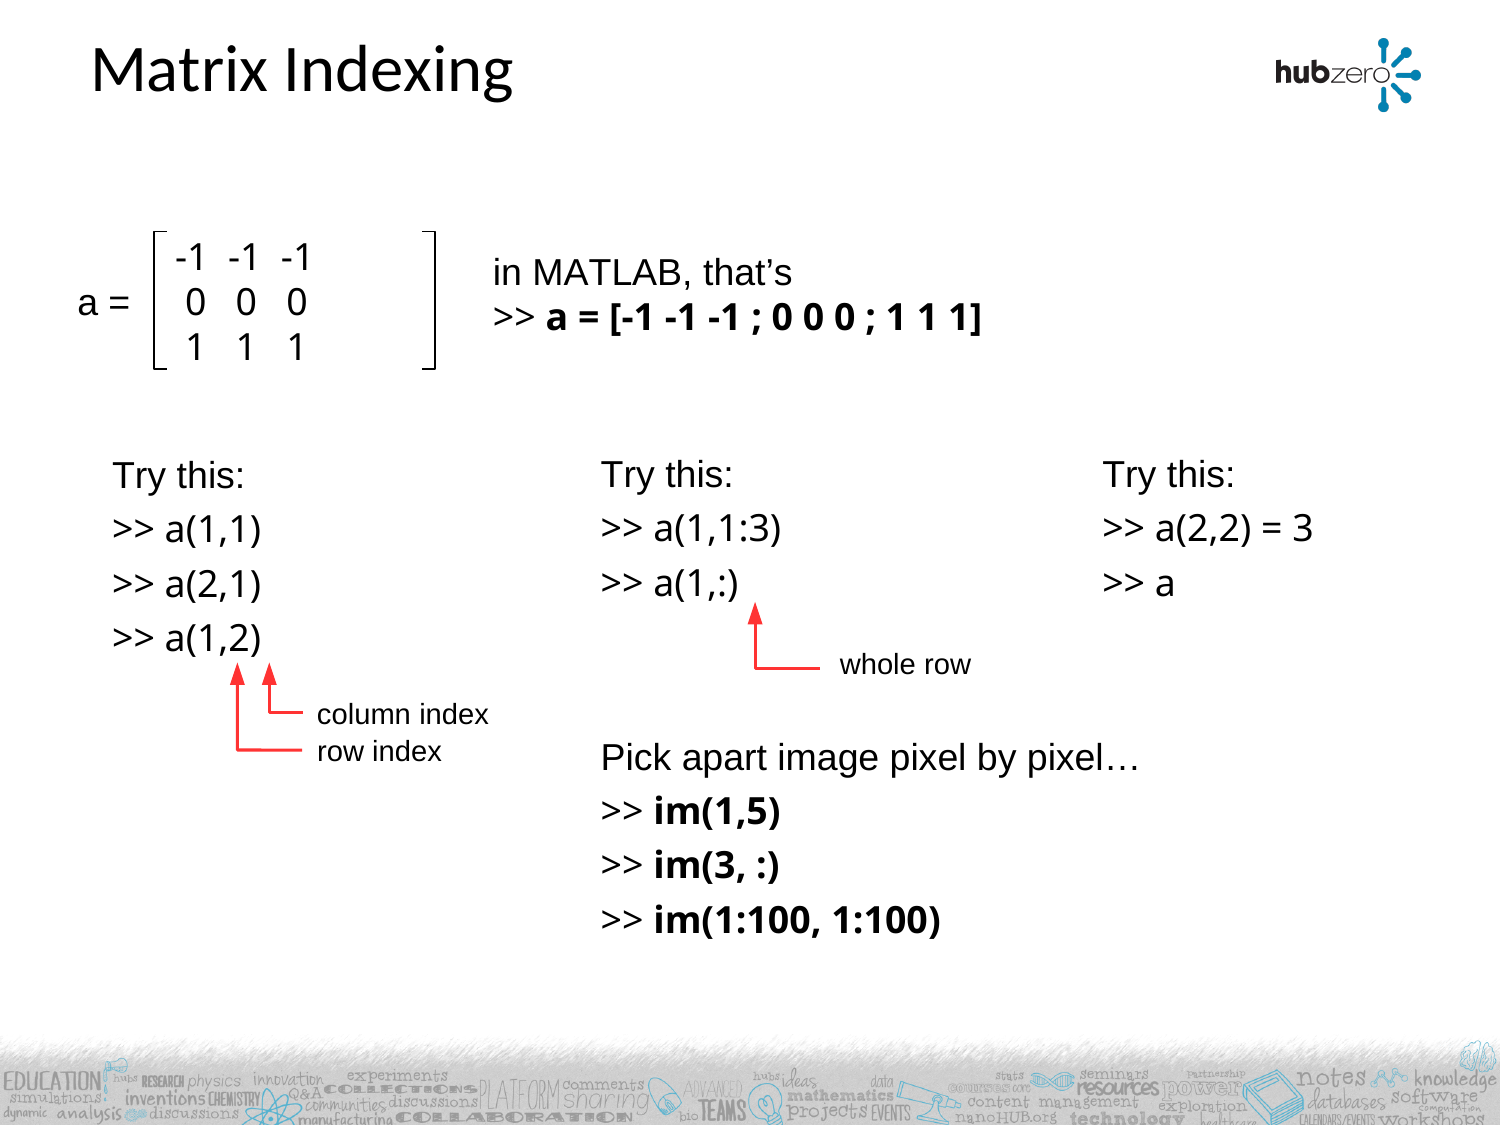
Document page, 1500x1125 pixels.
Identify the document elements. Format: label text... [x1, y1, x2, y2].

text_box row index [302, 738, 458, 776]
text_box column index [301, 687, 505, 738]
text_box -1 -1 -1 0 0 0 1 1 1 [160, 224, 330, 376]
text_box whole row [825, 637, 987, 688]
text_box a = [62, 270, 146, 331]
text_box Matrix Indexing [75, 12, 1249, 118]
text_box Try this: >> a(1,1:3) >> a(1,:) [585, 442, 797, 612]
text_box Try this: >> a(1,1) >> a(2,1) >> a(1,2) [97, 443, 277, 667]
text_box Pick apart image pixel by pixel… >> im(1,5) >> im(3, :) >> im(1:100, 1:100) [585, 724, 1157, 949]
picture [1272, 35, 1424, 115]
text_box in MATLAB, that’s >> a = [-1 -1 -1 ; 0 0 0 ; 1 1 1] [478, 240, 1009, 347]
text_box Try this: >> a(2,2) = 3 >> a [1087, 442, 1329, 612]
picture [0, 1034, 1500, 1125]
